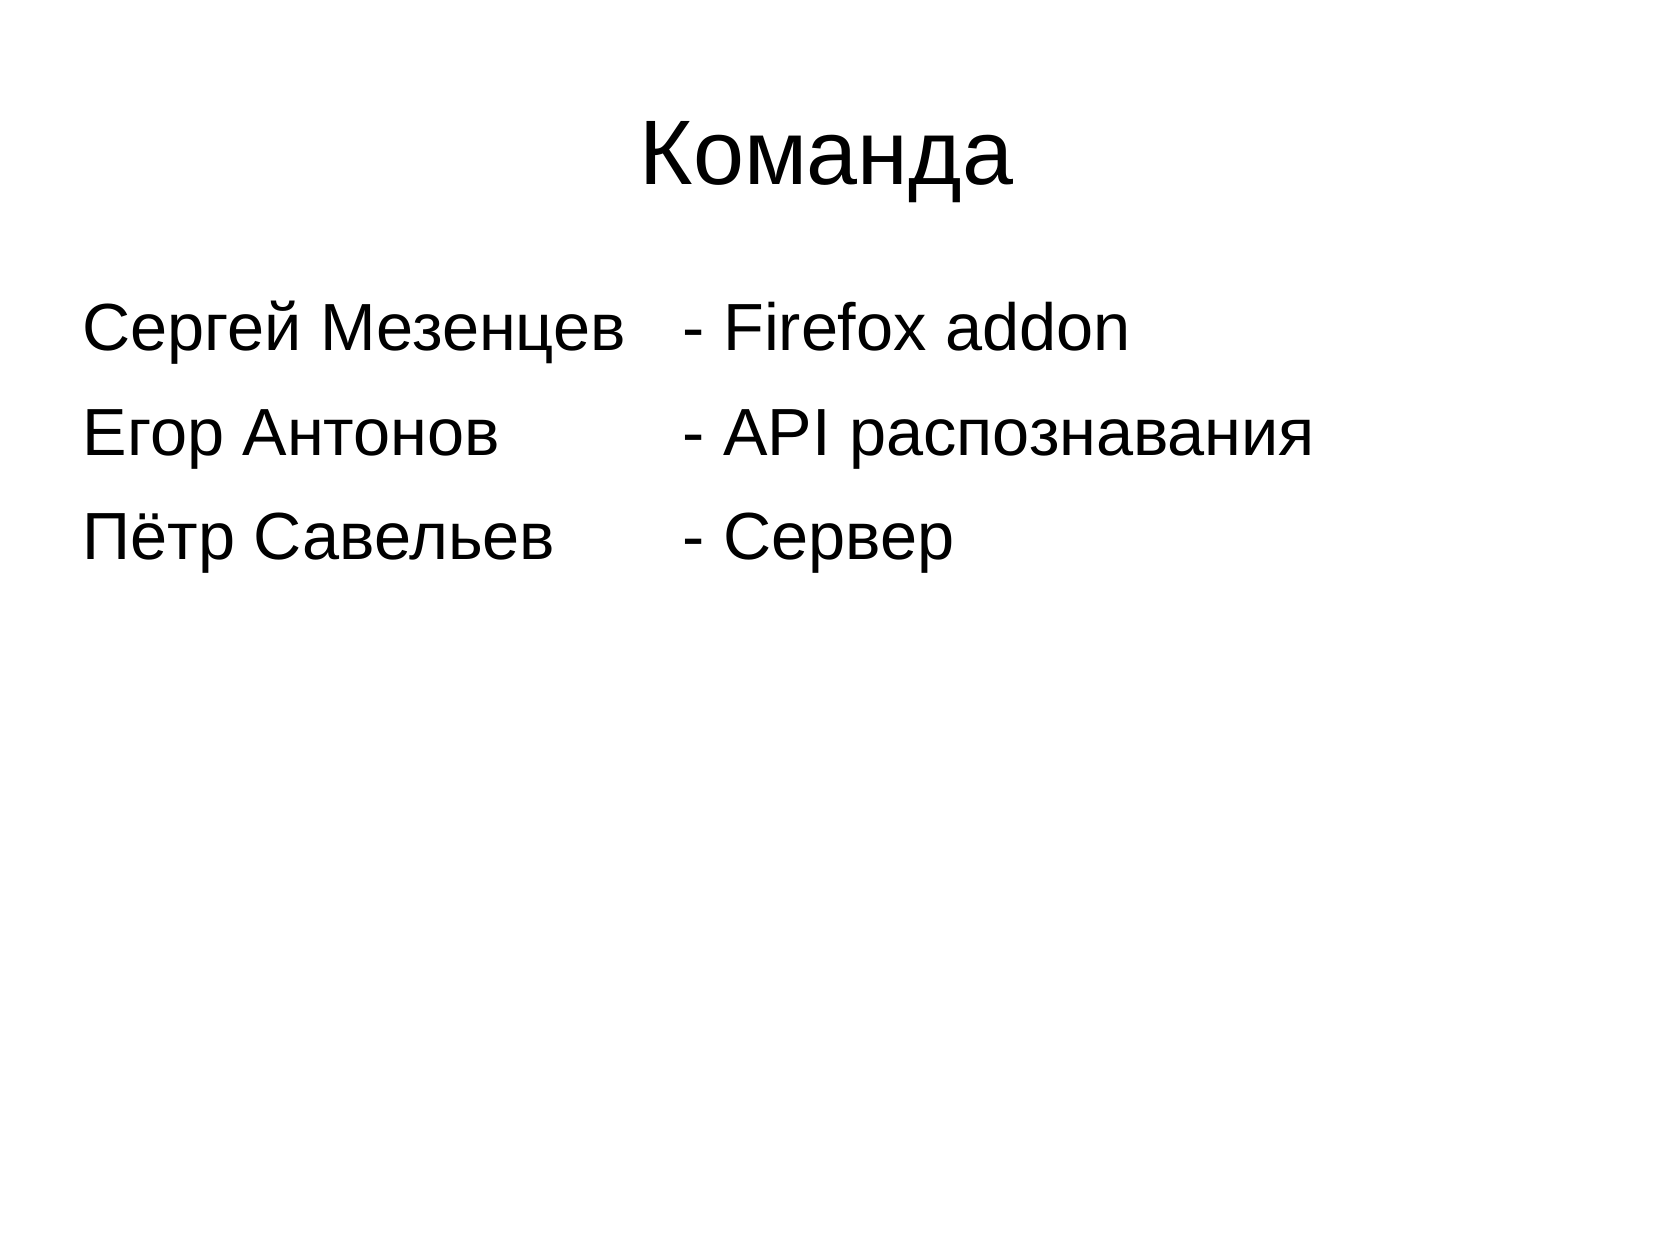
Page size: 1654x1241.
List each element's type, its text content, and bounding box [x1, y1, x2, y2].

title Команда [82, 49, 1571, 257]
list Сергей Мезенцев - Firefox addon Егор Антонов - API распознавания Пётр Савельев - Сервер [82, 290, 1538, 1010]
